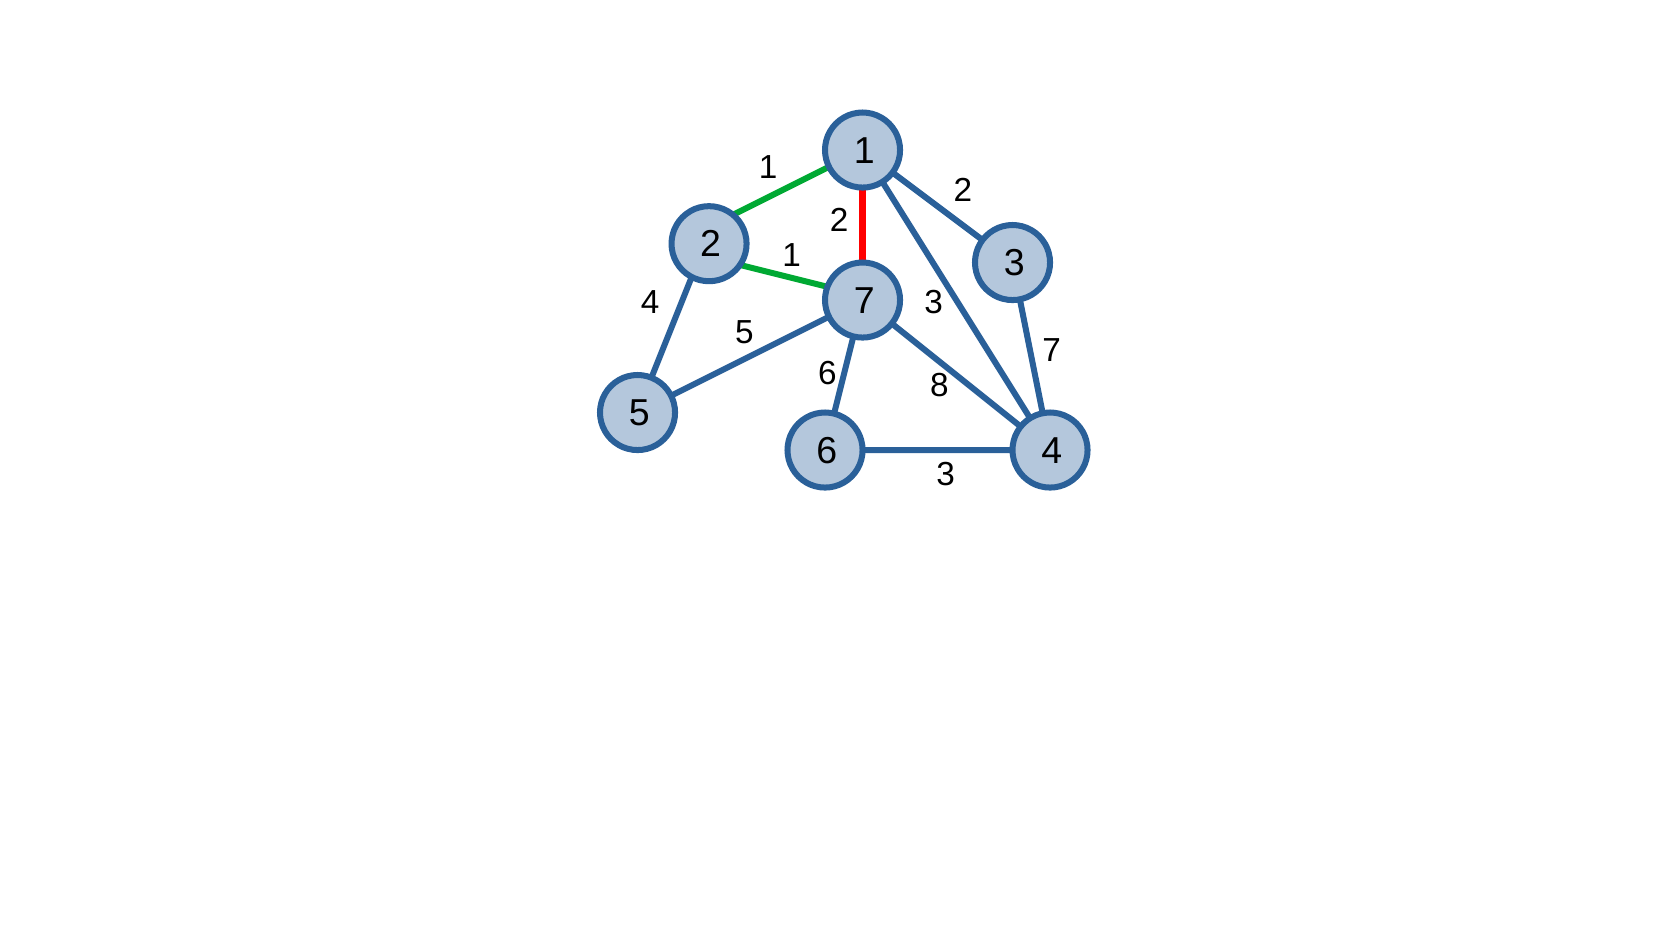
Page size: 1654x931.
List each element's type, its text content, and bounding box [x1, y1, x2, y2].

text_box 2 [815, 193, 853, 246]
text_box 1 [825, 112, 901, 188]
text_box 7 [825, 262, 901, 338]
text_box 3 [909, 276, 948, 329]
text_box 7 [1027, 323, 1066, 376]
text_box 6 [787, 412, 863, 488]
text_box 4 [626, 276, 664, 329]
text_box 8 [915, 359, 953, 412]
text_box 1 [767, 229, 806, 282]
text_box 3 [921, 447, 959, 500]
text_box 5 [720, 306, 759, 358]
text_box 2 [671, 206, 747, 282]
text_box 3 [975, 225, 1051, 301]
text_box 4 [1012, 412, 1088, 488]
text_box 1 [744, 140, 782, 193]
text_box 5 [600, 375, 676, 451]
text_box 6 [803, 347, 841, 400]
text_box 2 [939, 164, 977, 217]
